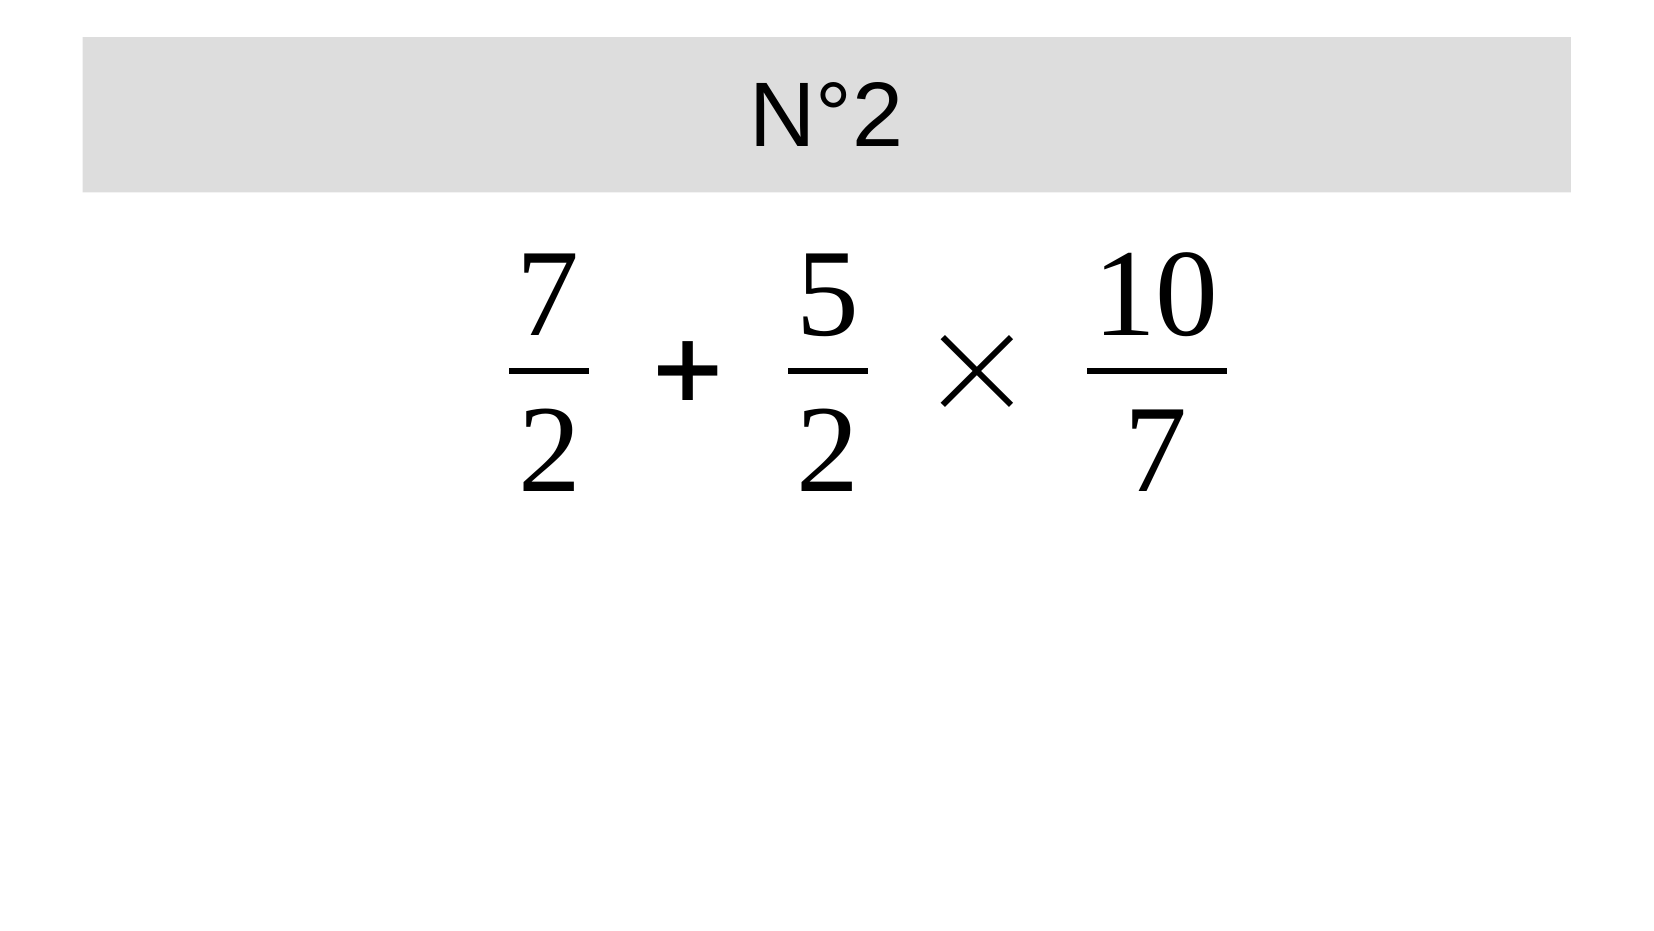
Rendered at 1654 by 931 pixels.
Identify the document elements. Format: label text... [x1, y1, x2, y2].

title N°2 [82, 37, 1571, 193]
chart [496, 224, 1239, 520]
